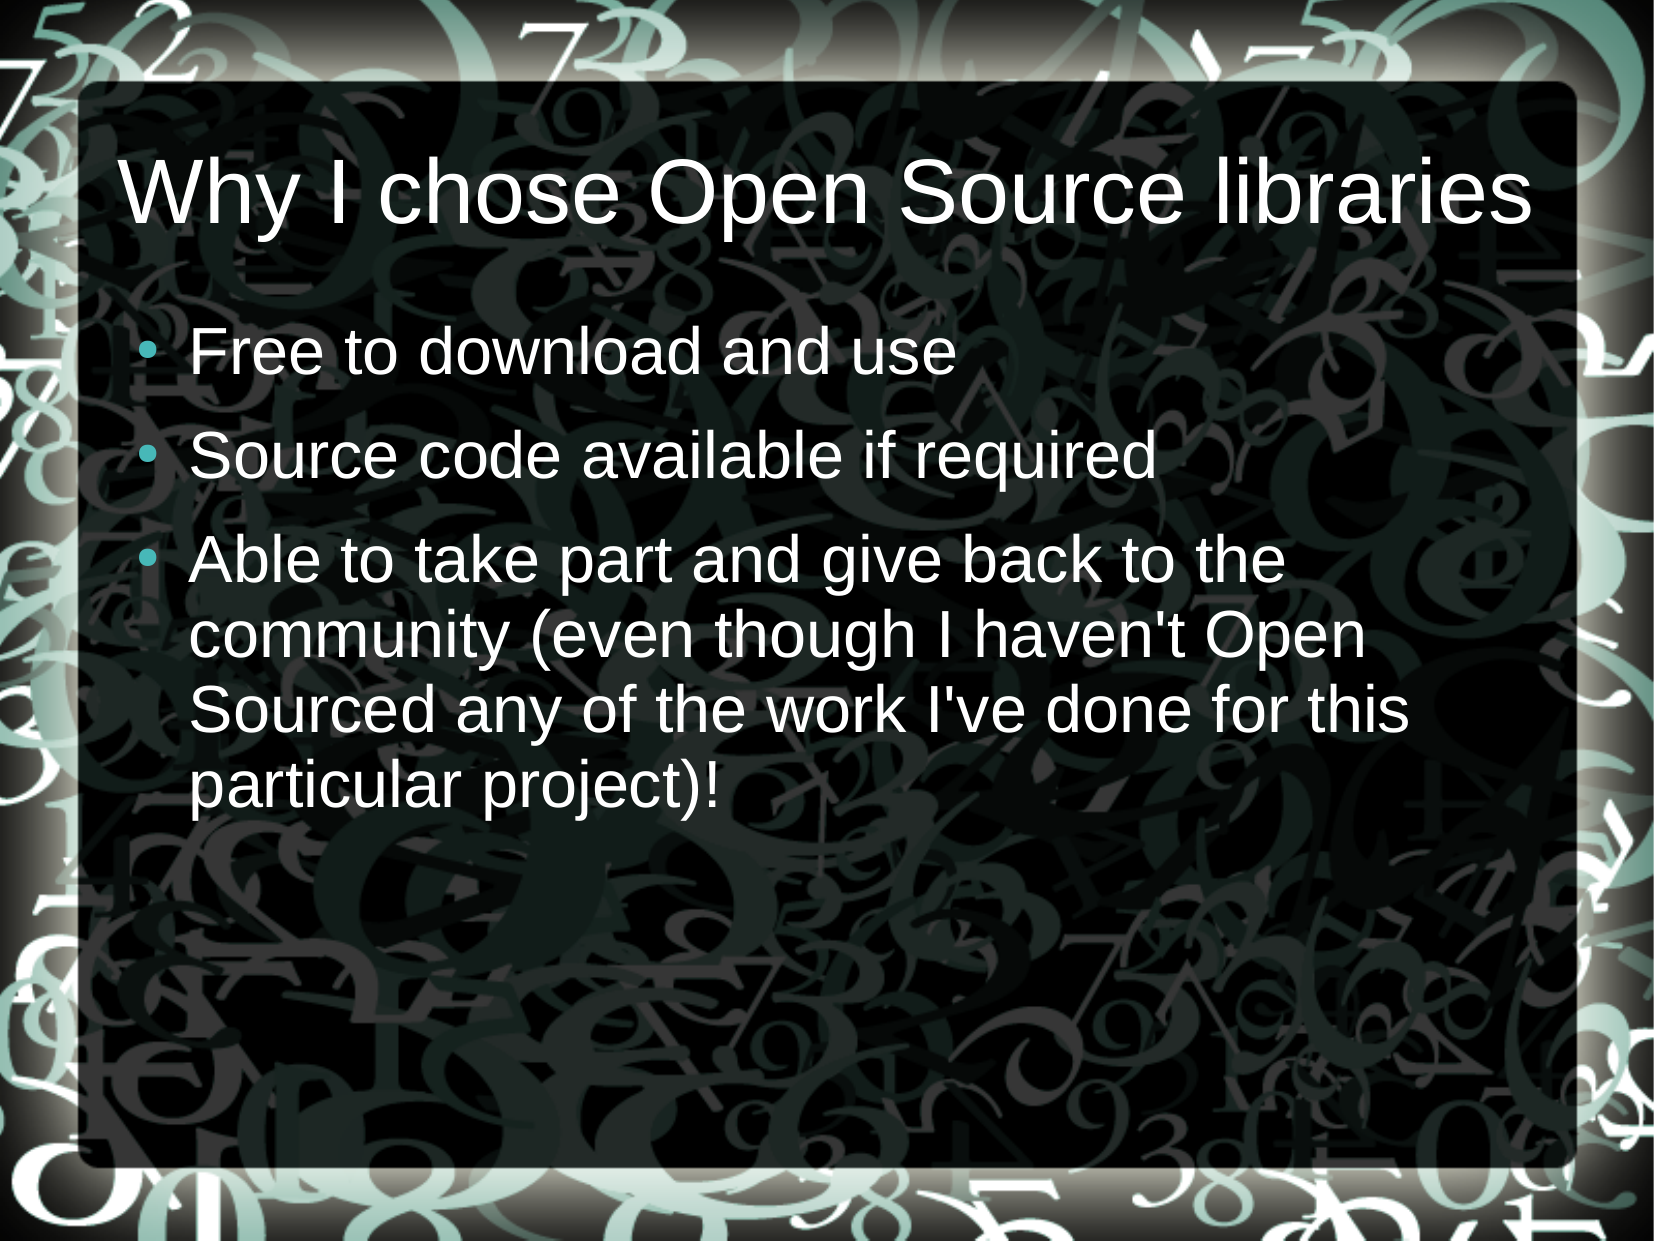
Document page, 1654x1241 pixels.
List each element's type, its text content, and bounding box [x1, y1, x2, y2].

title Why I chose Open Source libraries [82, 88, 1571, 296]
list Free to download and use Source code available if required Able to take part and give back to the community (even though I haven't Open Sourced any of the work I've done for this particular project)! [118, 313, 1542, 1028]
picture [0, 0, 1654, 1241]
